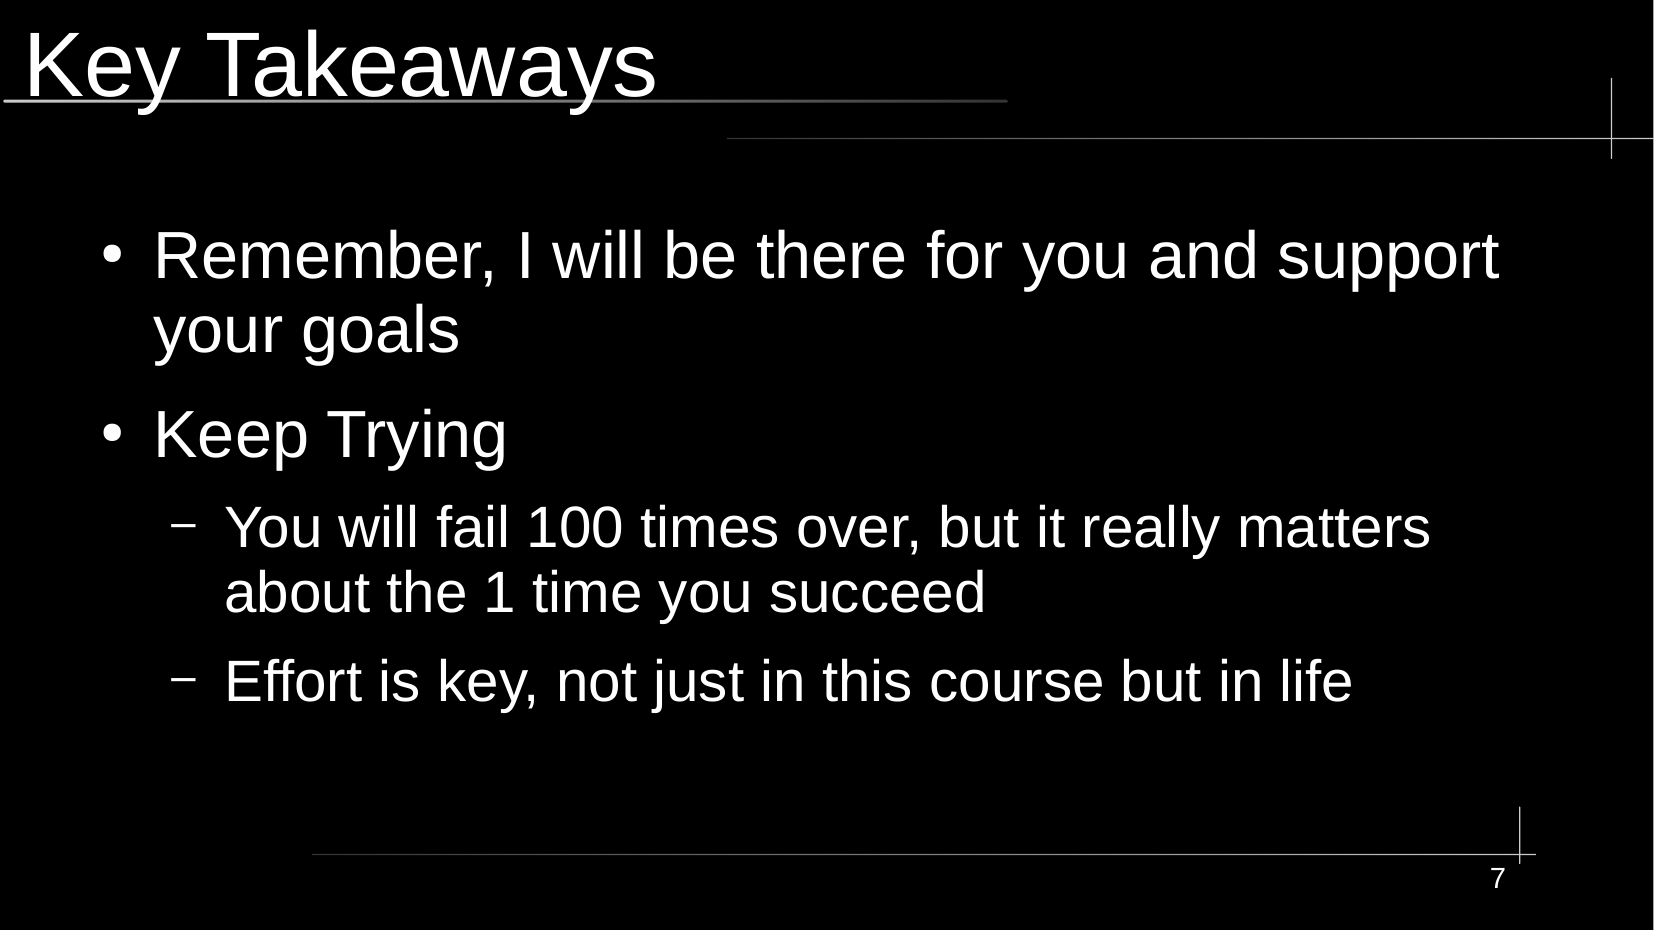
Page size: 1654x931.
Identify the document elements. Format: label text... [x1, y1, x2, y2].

list Remember, I will be there for you and support your goals Keep Trying You will fail 100 times over, but it really matters about the 1 time you succeed Effort is key, not just in this course but in life [82, 217, 1571, 851]
title Key Takeaways [23, 11, 1589, 119]
